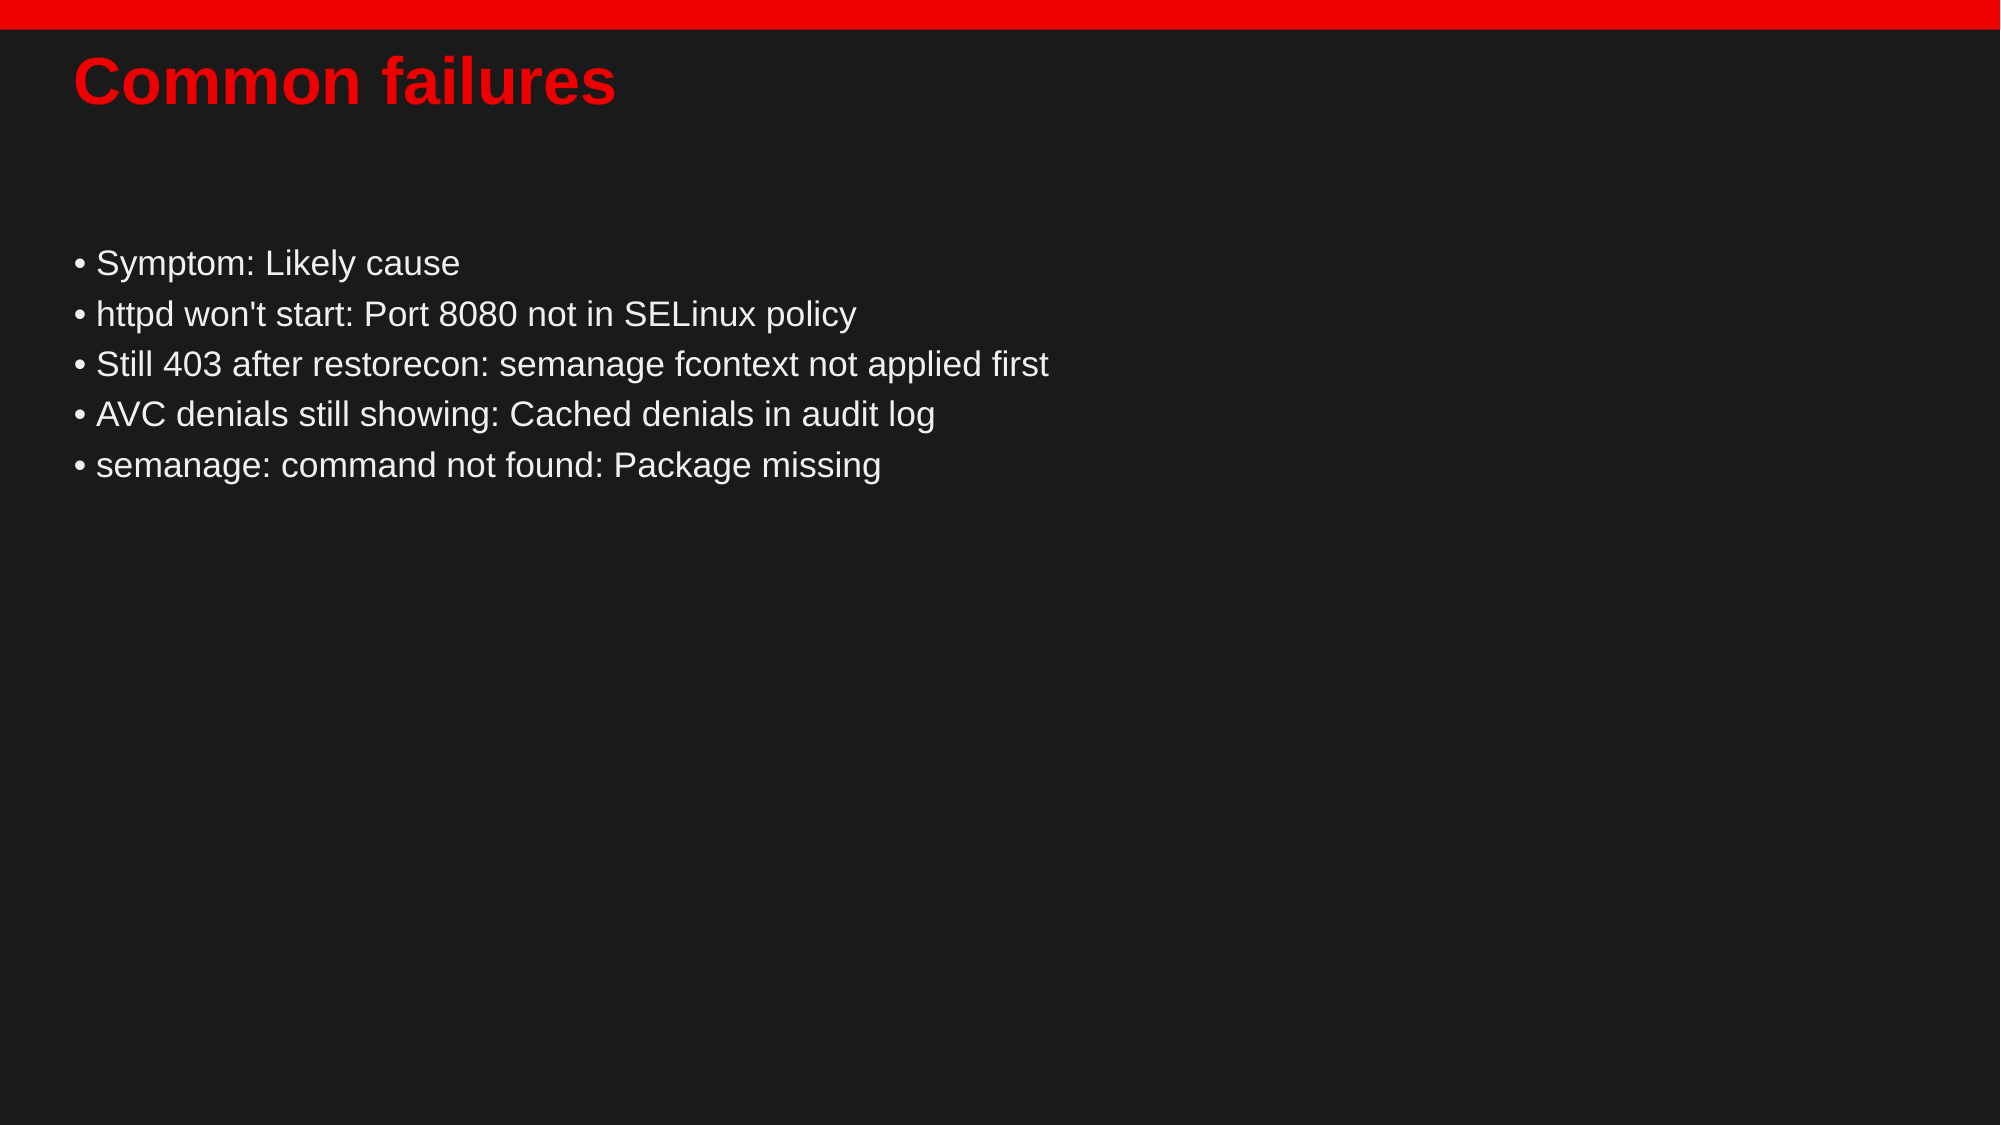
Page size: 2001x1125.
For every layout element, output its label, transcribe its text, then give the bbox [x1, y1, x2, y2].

text_box • Symptom: Likely cause • httpd won't start: Port 8080 not in SELinux policy • Still 403 after restorecon: semanage fcontext not applied first • AVC denials still showing: Cached denials in audit log • semanage: command not found: Package missing [59, 236, 1942, 1037]
text_box [0, 0, 2001, 30]
text_box Common failures [59, 36, 1942, 208]
